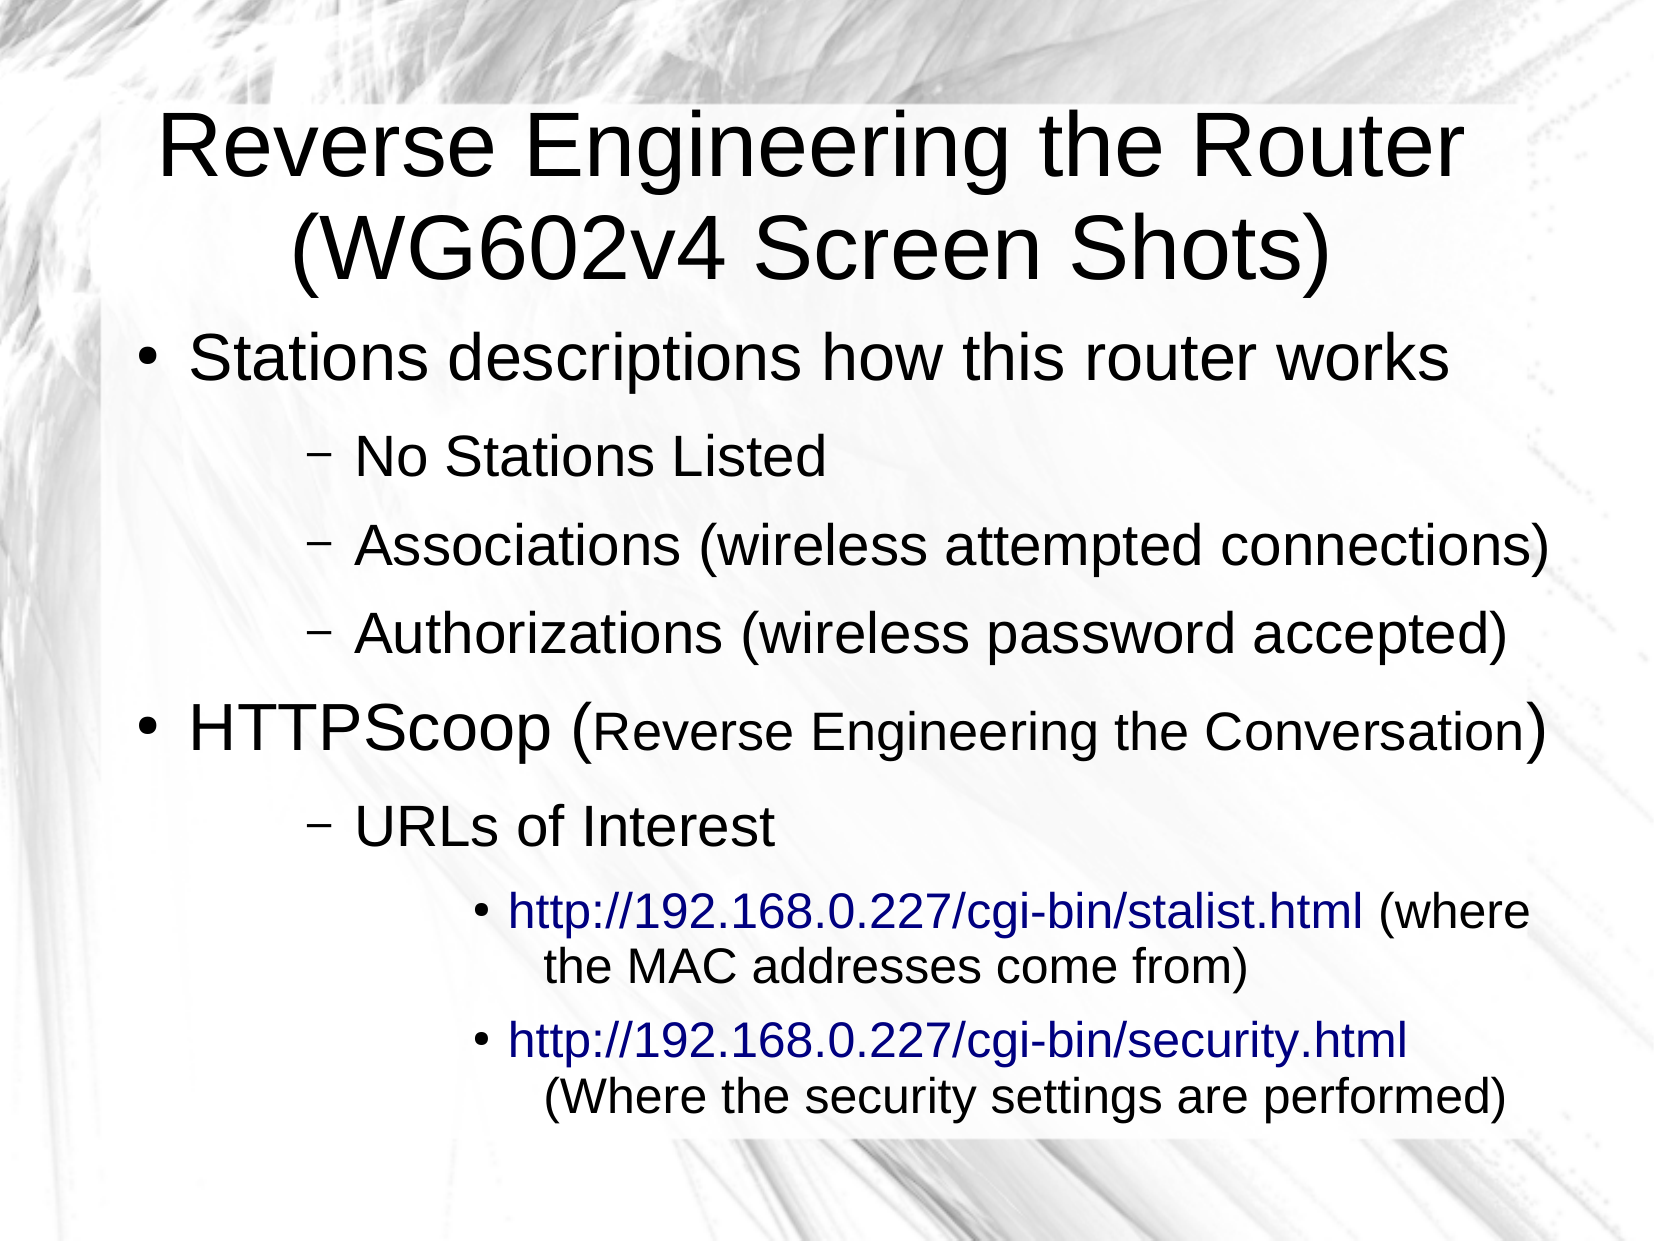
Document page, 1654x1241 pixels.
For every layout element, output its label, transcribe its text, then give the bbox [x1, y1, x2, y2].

title Reverse Engineering the Router (WG602v4 Screen Shots) [118, 93, 1506, 299]
picture [0, 0, 1654, 1241]
list Stations descriptions how this router works No Stations Listed Associations (wireless attempted connections) Authorizations (wireless password accepted) HTTPScoop (Reverse Engineering the Conversation) URLs of Interest http://192.168.0.227/cgi-bin/stalist.html (where the MAC addresses come from) http://192.168.0.227/cgi-bin/security.html (Where the security settings are performed) [118, 319, 1571, 1124]
